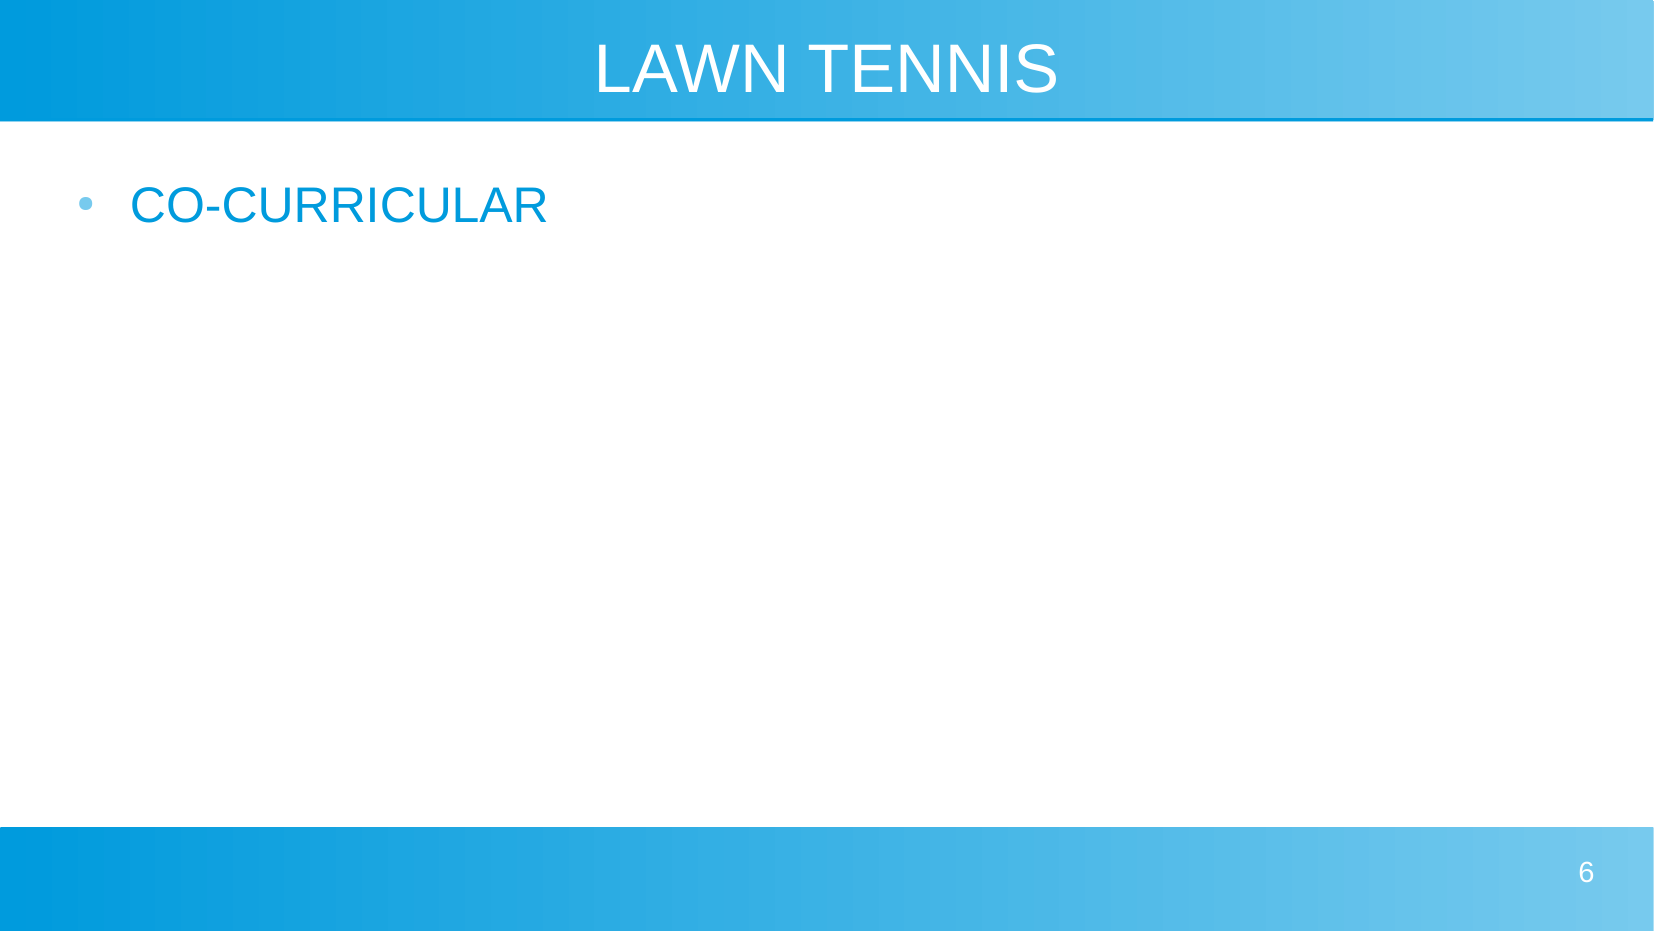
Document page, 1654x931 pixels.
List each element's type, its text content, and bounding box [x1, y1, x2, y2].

list CO-CURRICULAR [59, 177, 1595, 768]
title LAWN TENNIS [59, 29, 1595, 108]
